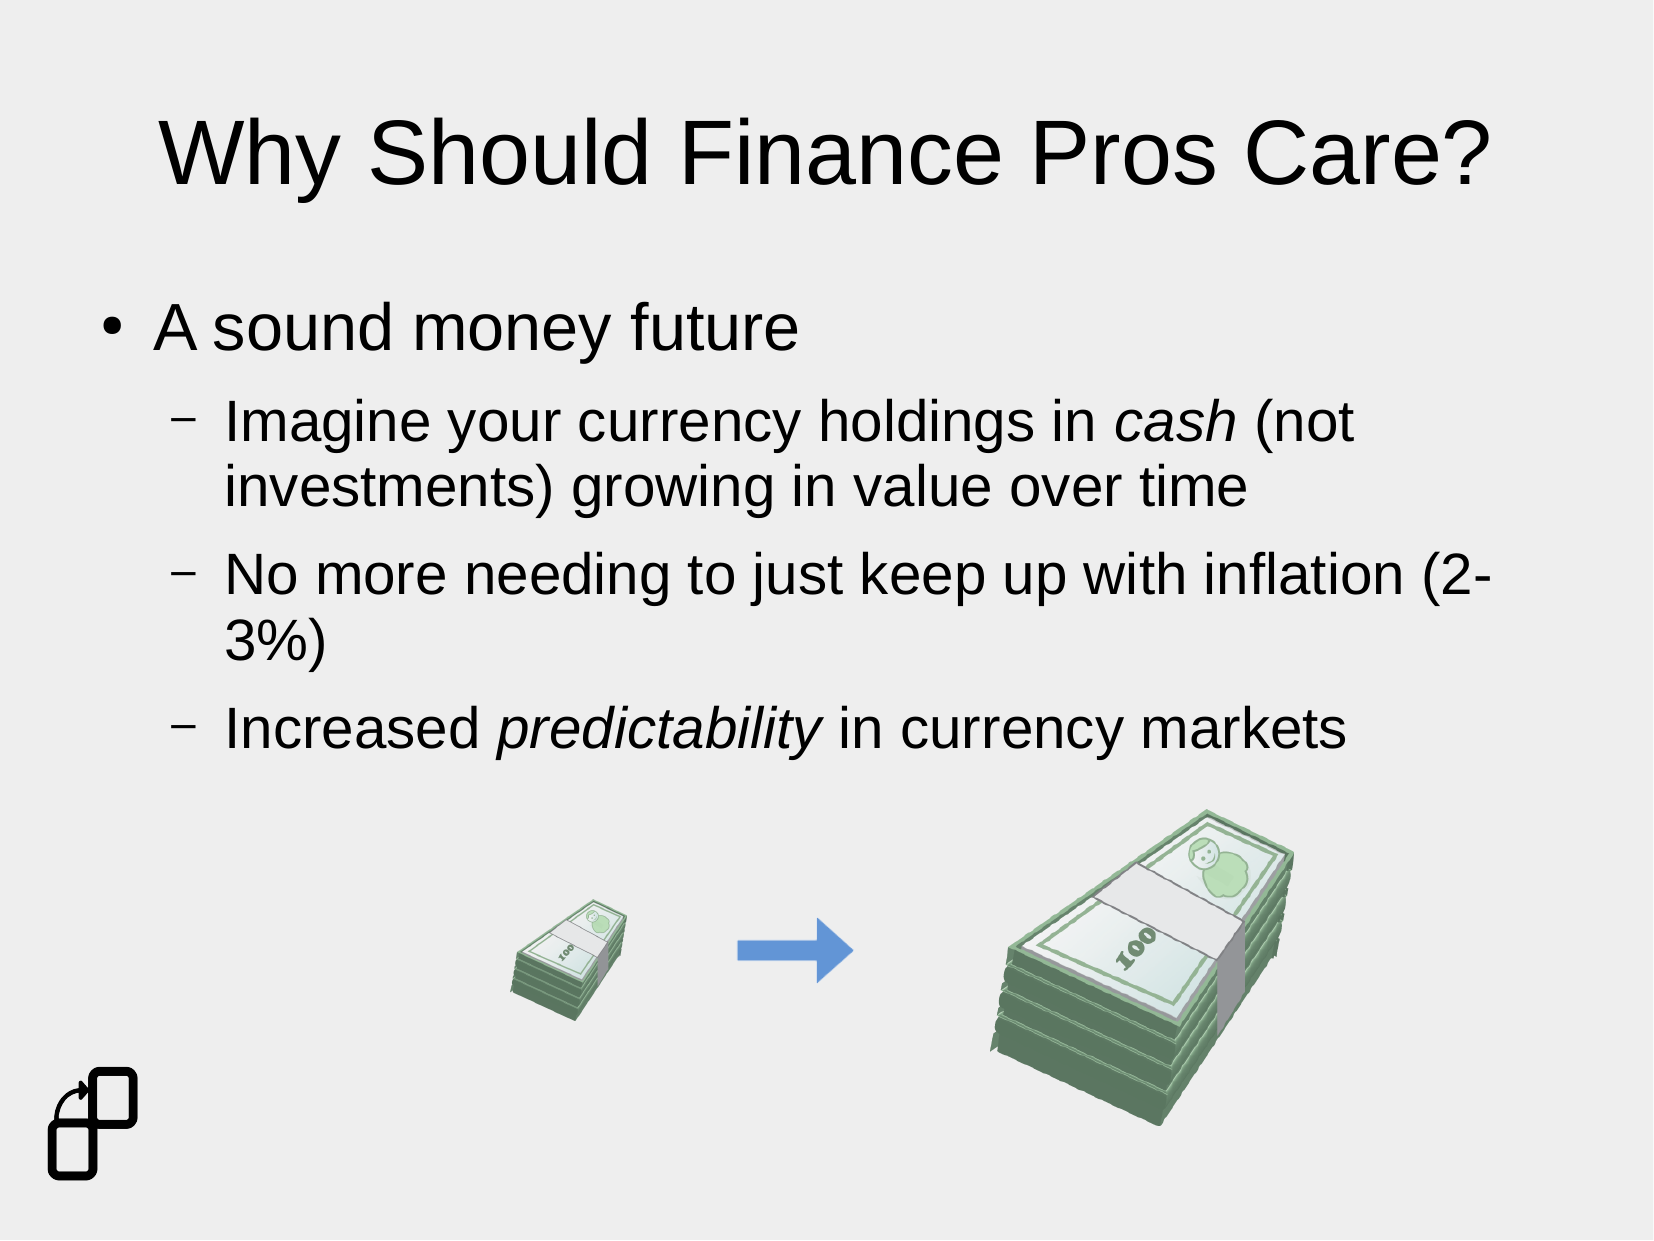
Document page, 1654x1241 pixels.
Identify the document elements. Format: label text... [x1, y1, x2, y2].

picture [510, 899, 627, 1022]
picture [990, 809, 1294, 1127]
picture [734, 914, 856, 986]
list A sound money future Imagine your currency holdings in cash (not investments) growing in value over time No more needing to just keep up with inflation (2-3%) Increased predictability in currency markets [82, 290, 1571, 1010]
picture [30, 1062, 153, 1186]
title Why Should Finance Pros Care? [82, 49, 1571, 257]
